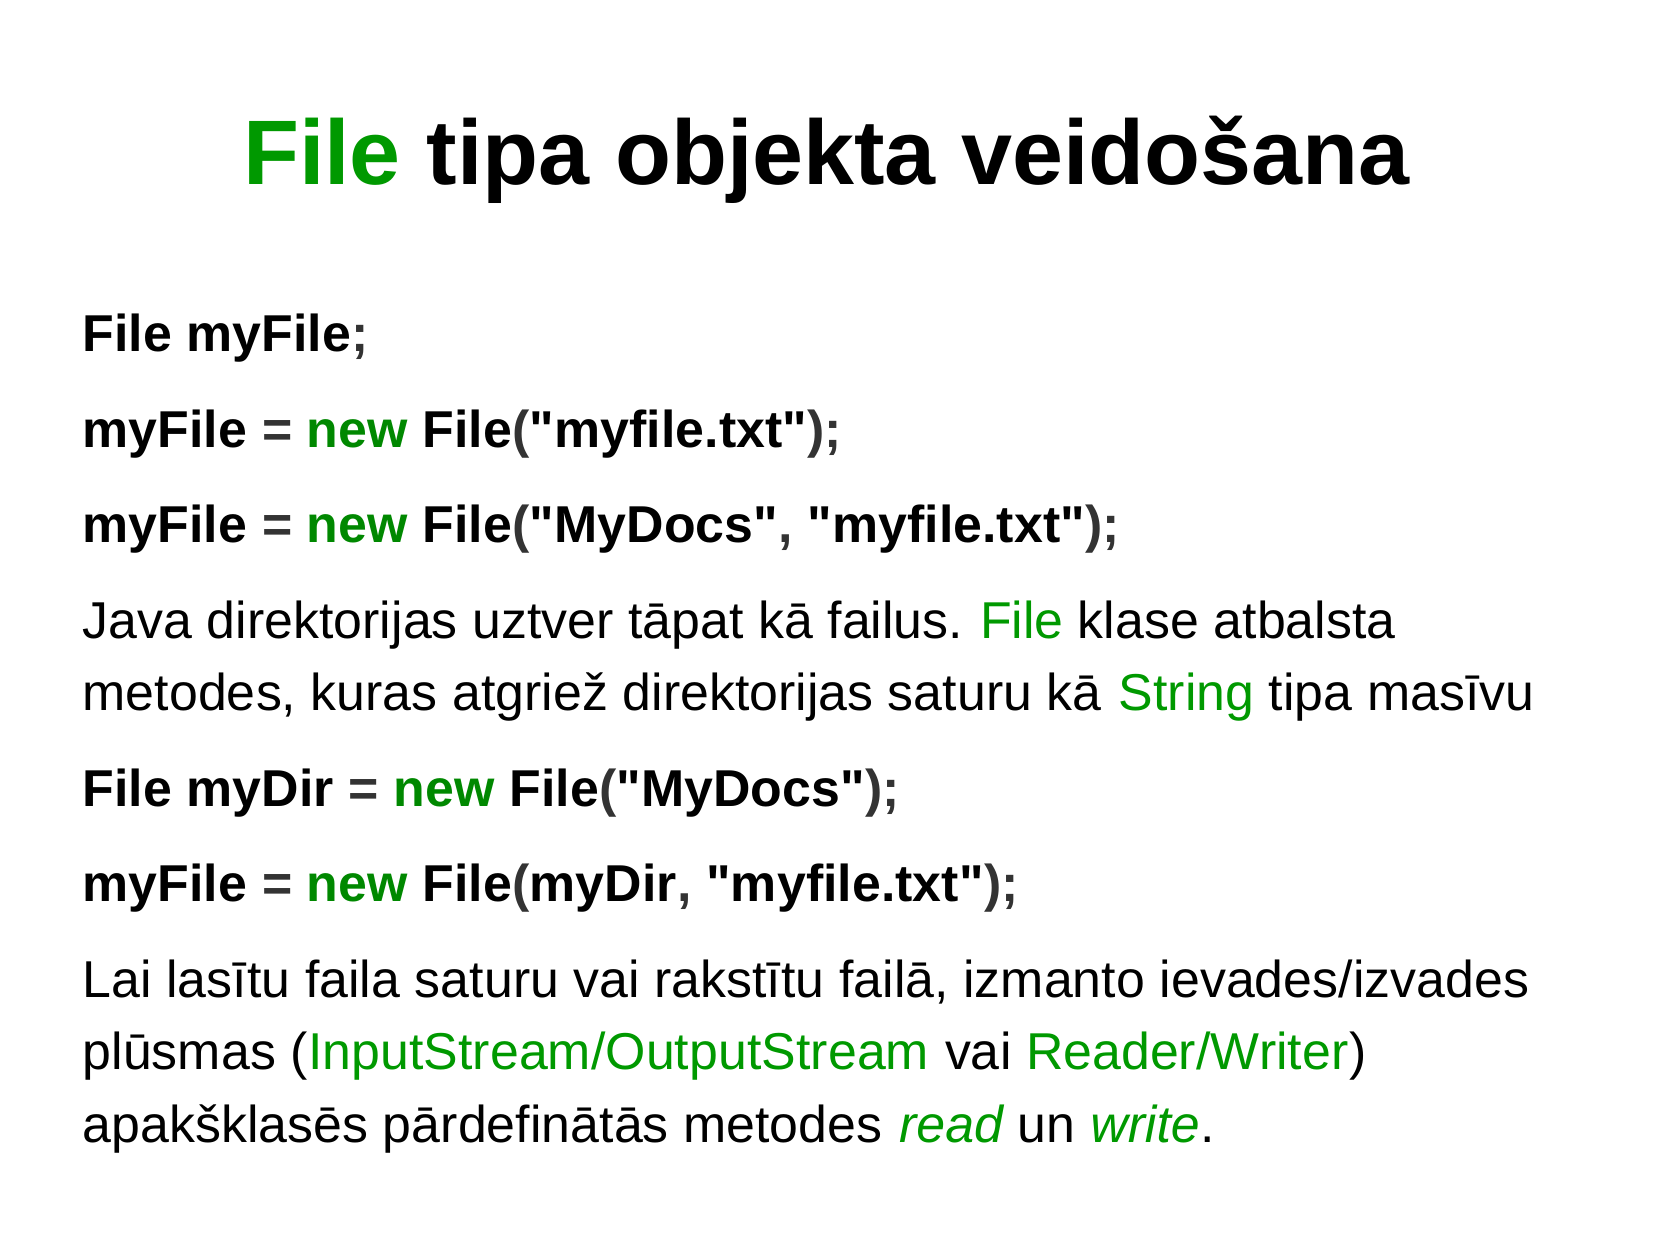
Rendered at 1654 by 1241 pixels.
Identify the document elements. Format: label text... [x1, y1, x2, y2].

list File myFile; myFile = new File("myfile.txt"); myFile = new File("MyDocs", "myfile.txt"); Java direktorijas uztver tāpat kā failus. File klase atbalsta metodes, kuras atgriež direktorijas saturu kā String tipa masīvu File myDir = new File("MyDocs"); myFile = new File(myDir, "myfile.txt"); Lai lasītu faila saturu vai rakstītu failā, izmanto ievades/izvades plūsmas (InputStream/OutputStream vai Reader/Writer) apakšklasēs pārdefinātās metodes read un write. [82, 290, 1538, 1170]
title File tipa objekta veidošana [82, 49, 1571, 257]
